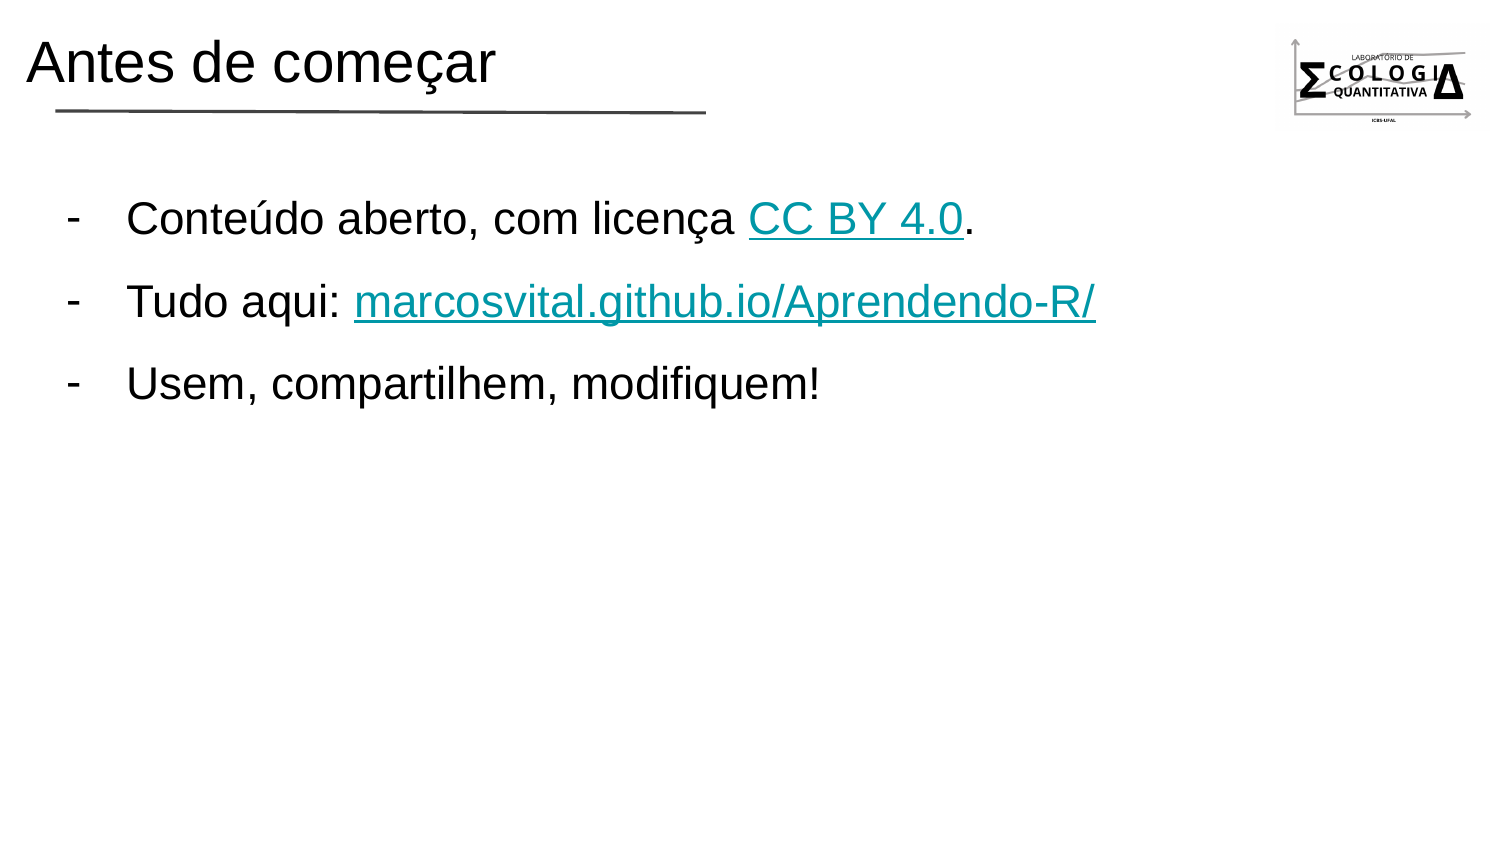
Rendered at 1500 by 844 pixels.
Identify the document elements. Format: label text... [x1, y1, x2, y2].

text_box Antes de começar [11, 9, 1210, 117]
picture [1275, 23, 1490, 131]
text_box Conteúdo aberto, com licença CC BY 4.0. Tudo aqui: marcosvital.github.io/Aprendendo-R/ Usem, compartilhem, modifiquem! [36, 146, 1412, 566]
